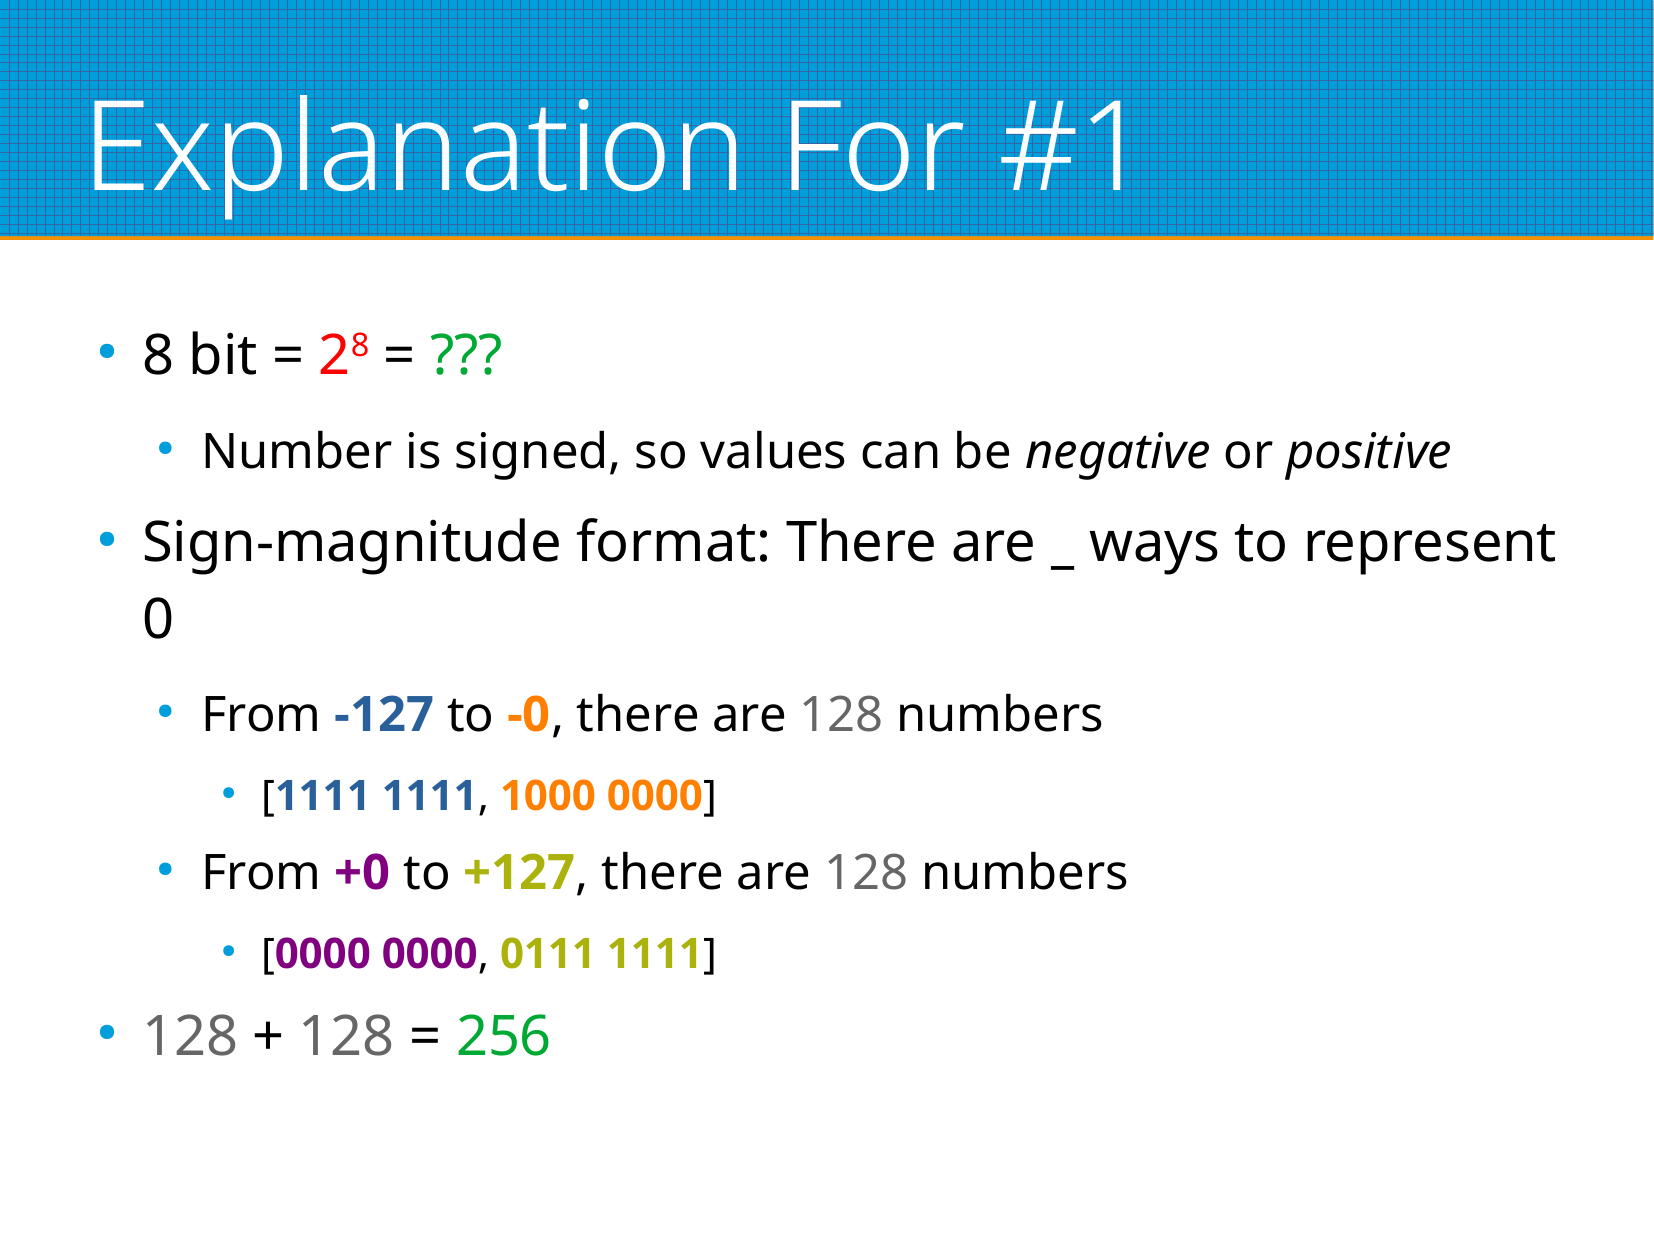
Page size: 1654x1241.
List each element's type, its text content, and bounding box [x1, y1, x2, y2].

list 8 bit = 28 = ??? Number is signed, so values can be negative or positive Sign-magnitude format: There are _ ways to represent 0 From -127 to -0, there are 128 numbers [1111 1111, 1000 0000] From +0 to +127, there are 128 numbers [0000 0000, 0111 1111] 128 + 128 = 256 [82, 314, 1563, 1081]
title Explanation For #1 [82, 19, 1571, 227]
